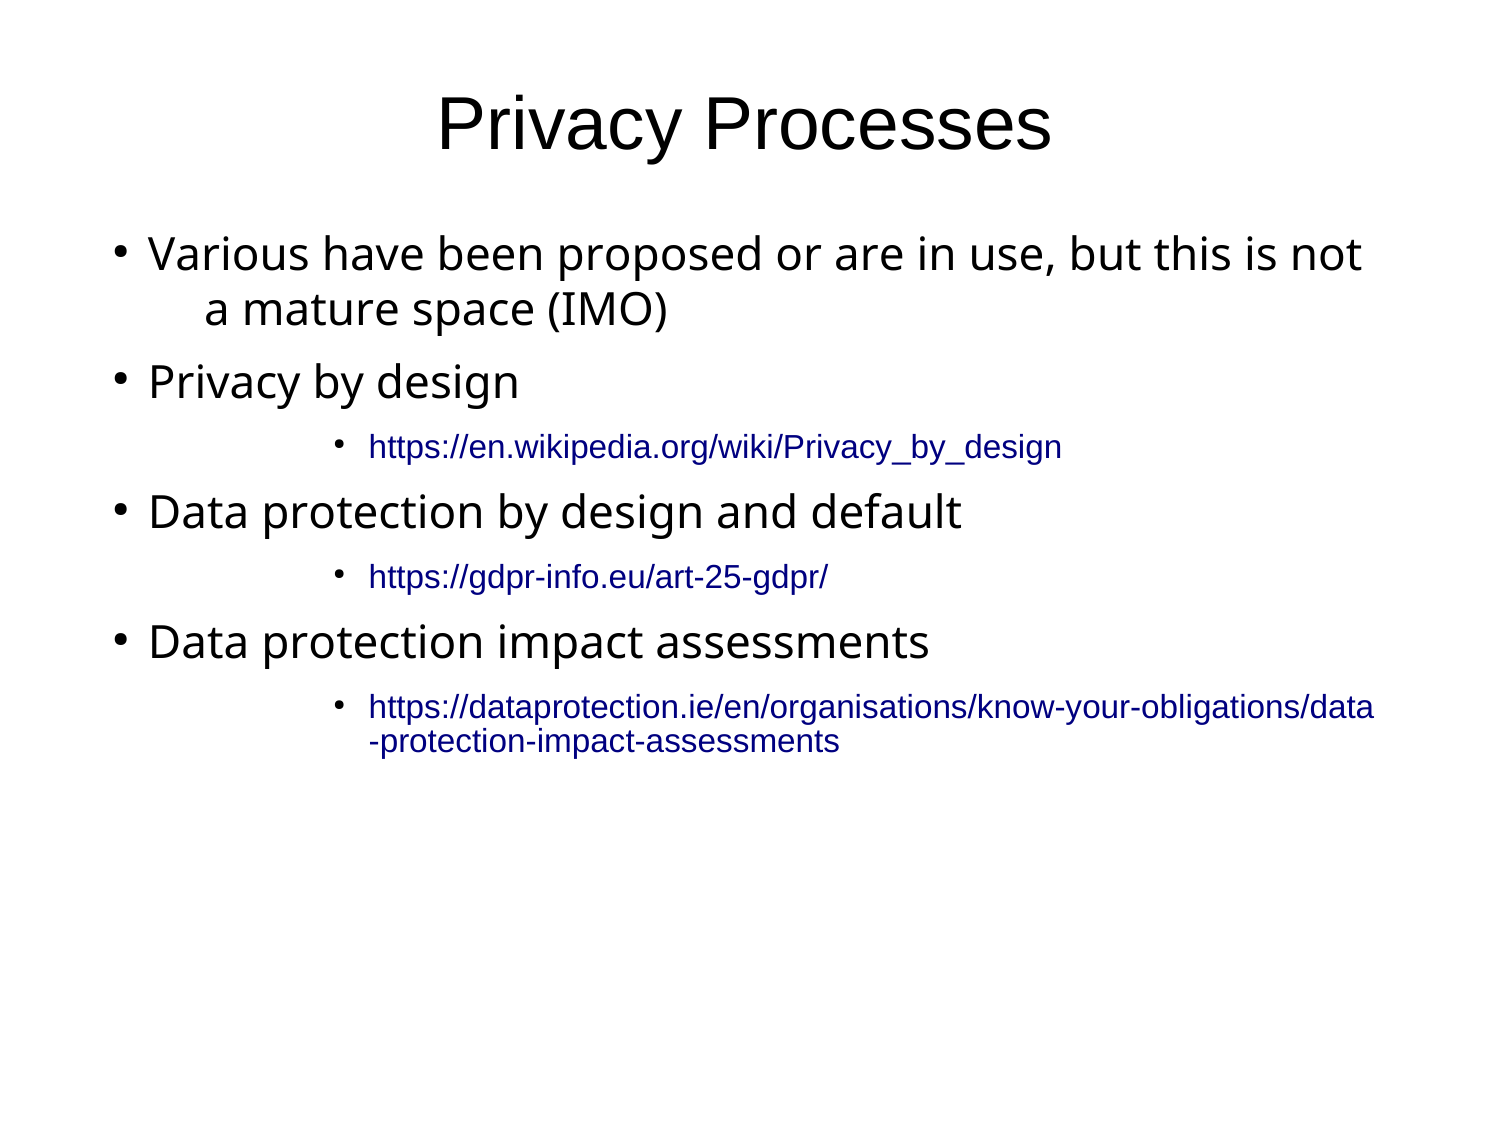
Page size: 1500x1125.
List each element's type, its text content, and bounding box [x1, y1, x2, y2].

title Privacy Processes [112, 29, 1379, 209]
list Various have been proposed or are in use, but this is not a mature space (IMO) Privacy by design https://en.wikipedia.org/wiki/Privacy_by_design Data protection by design and default https://gdpr-info.eu/art-25-gdpr/ Data protection impact assessments https://dataprotection.ie/en/organisations/know-your-obligations/data-protection-impact-assessments [112, 224, 1379, 991]
